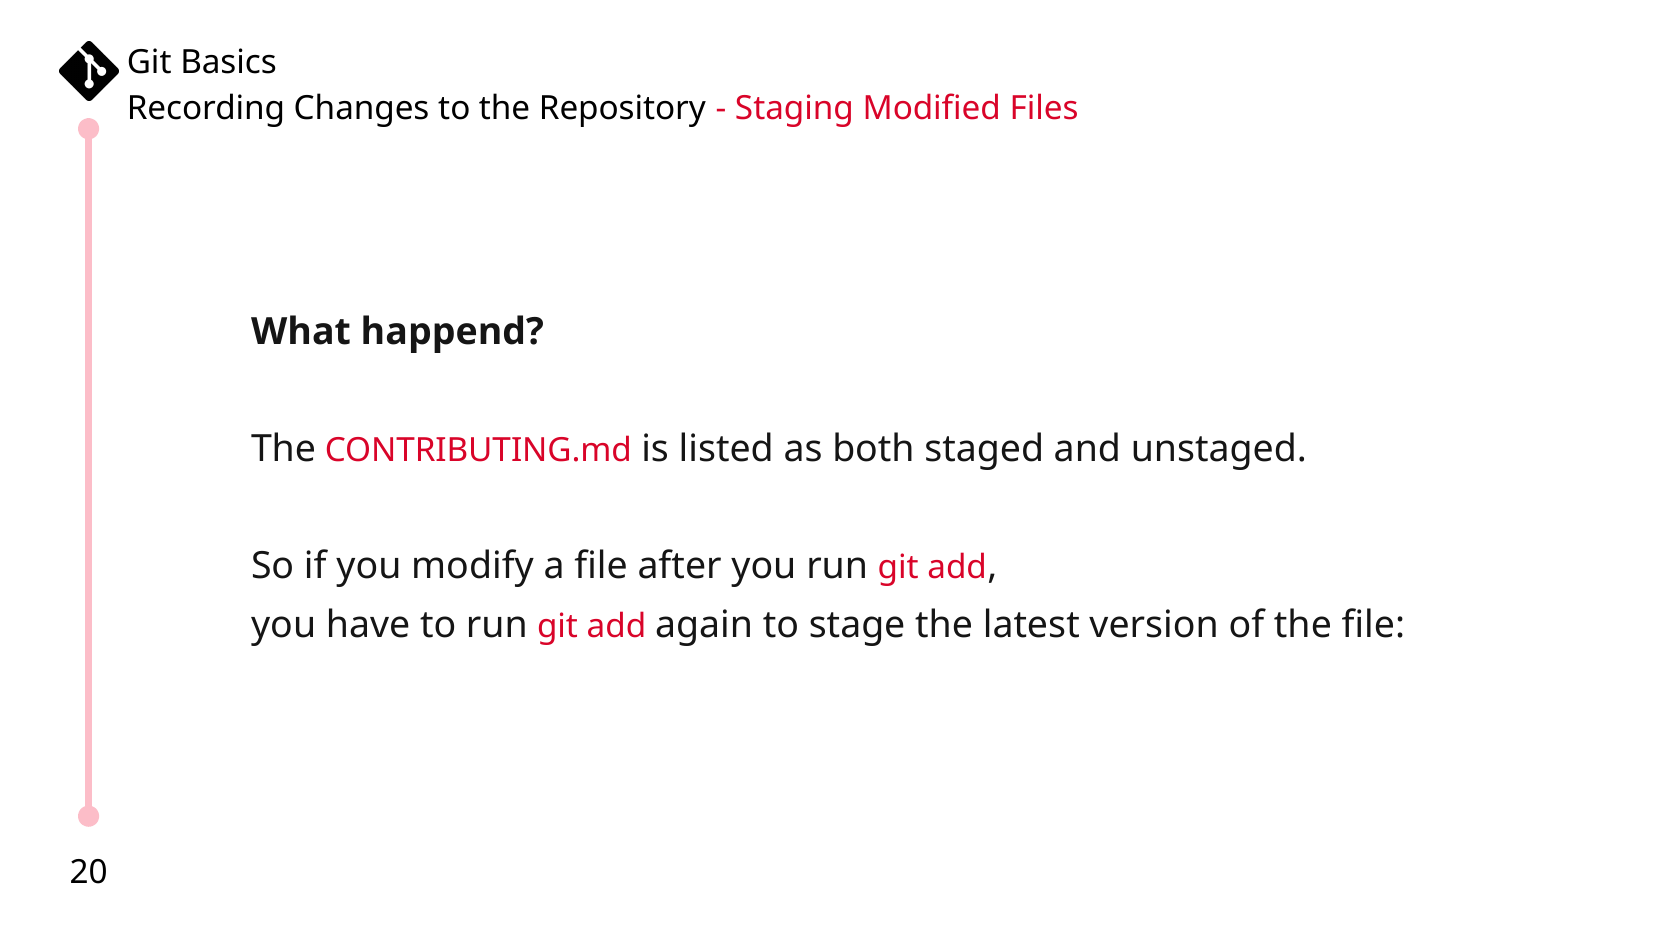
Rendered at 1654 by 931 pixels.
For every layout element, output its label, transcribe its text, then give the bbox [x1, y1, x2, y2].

text_box 20 [47, 840, 130, 889]
picture [59, 41, 119, 101]
text_box What happend? The CONTRIBUTING.md is listed as both staged and unstaged. So if you modify a file after you run git add, you have to run git add again to stage the latest version of the file: [236, 236, 1430, 709]
text_box Git Basics Recording Changes to the Repository - Staging Modified Files [112, 31, 1506, 113]
